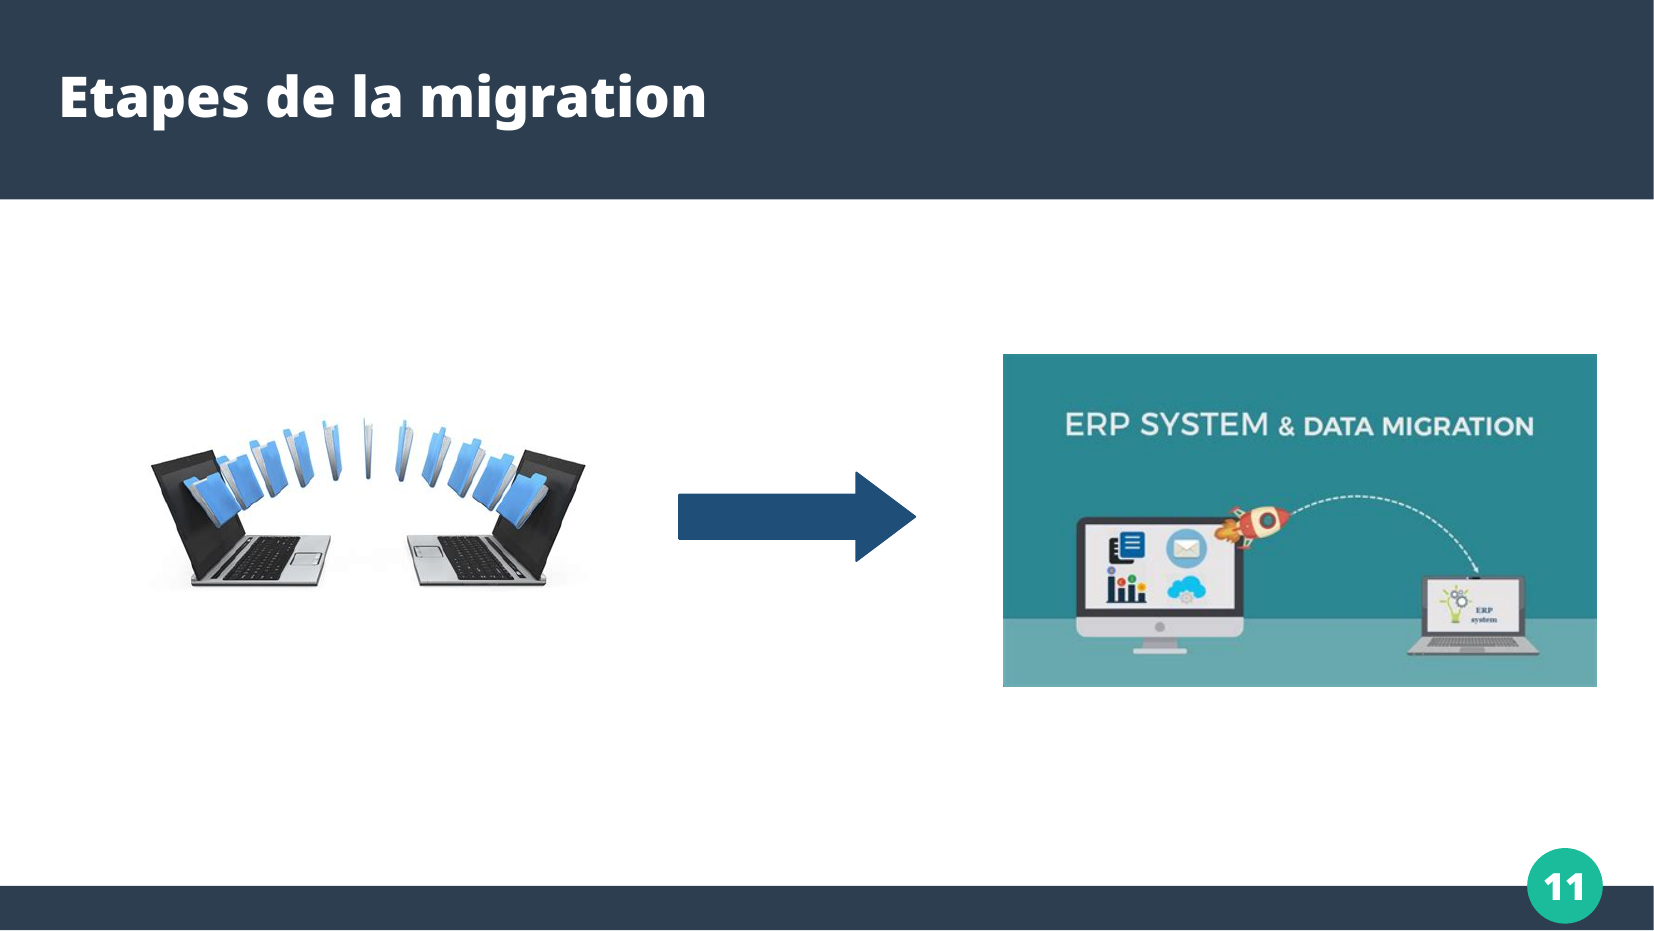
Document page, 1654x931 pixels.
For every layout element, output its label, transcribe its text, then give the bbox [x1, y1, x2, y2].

title Etapes de la migration [59, 37, 1595, 155]
picture [1003, 354, 1597, 687]
picture [147, 413, 591, 593]
text_box [679, 472, 916, 562]
